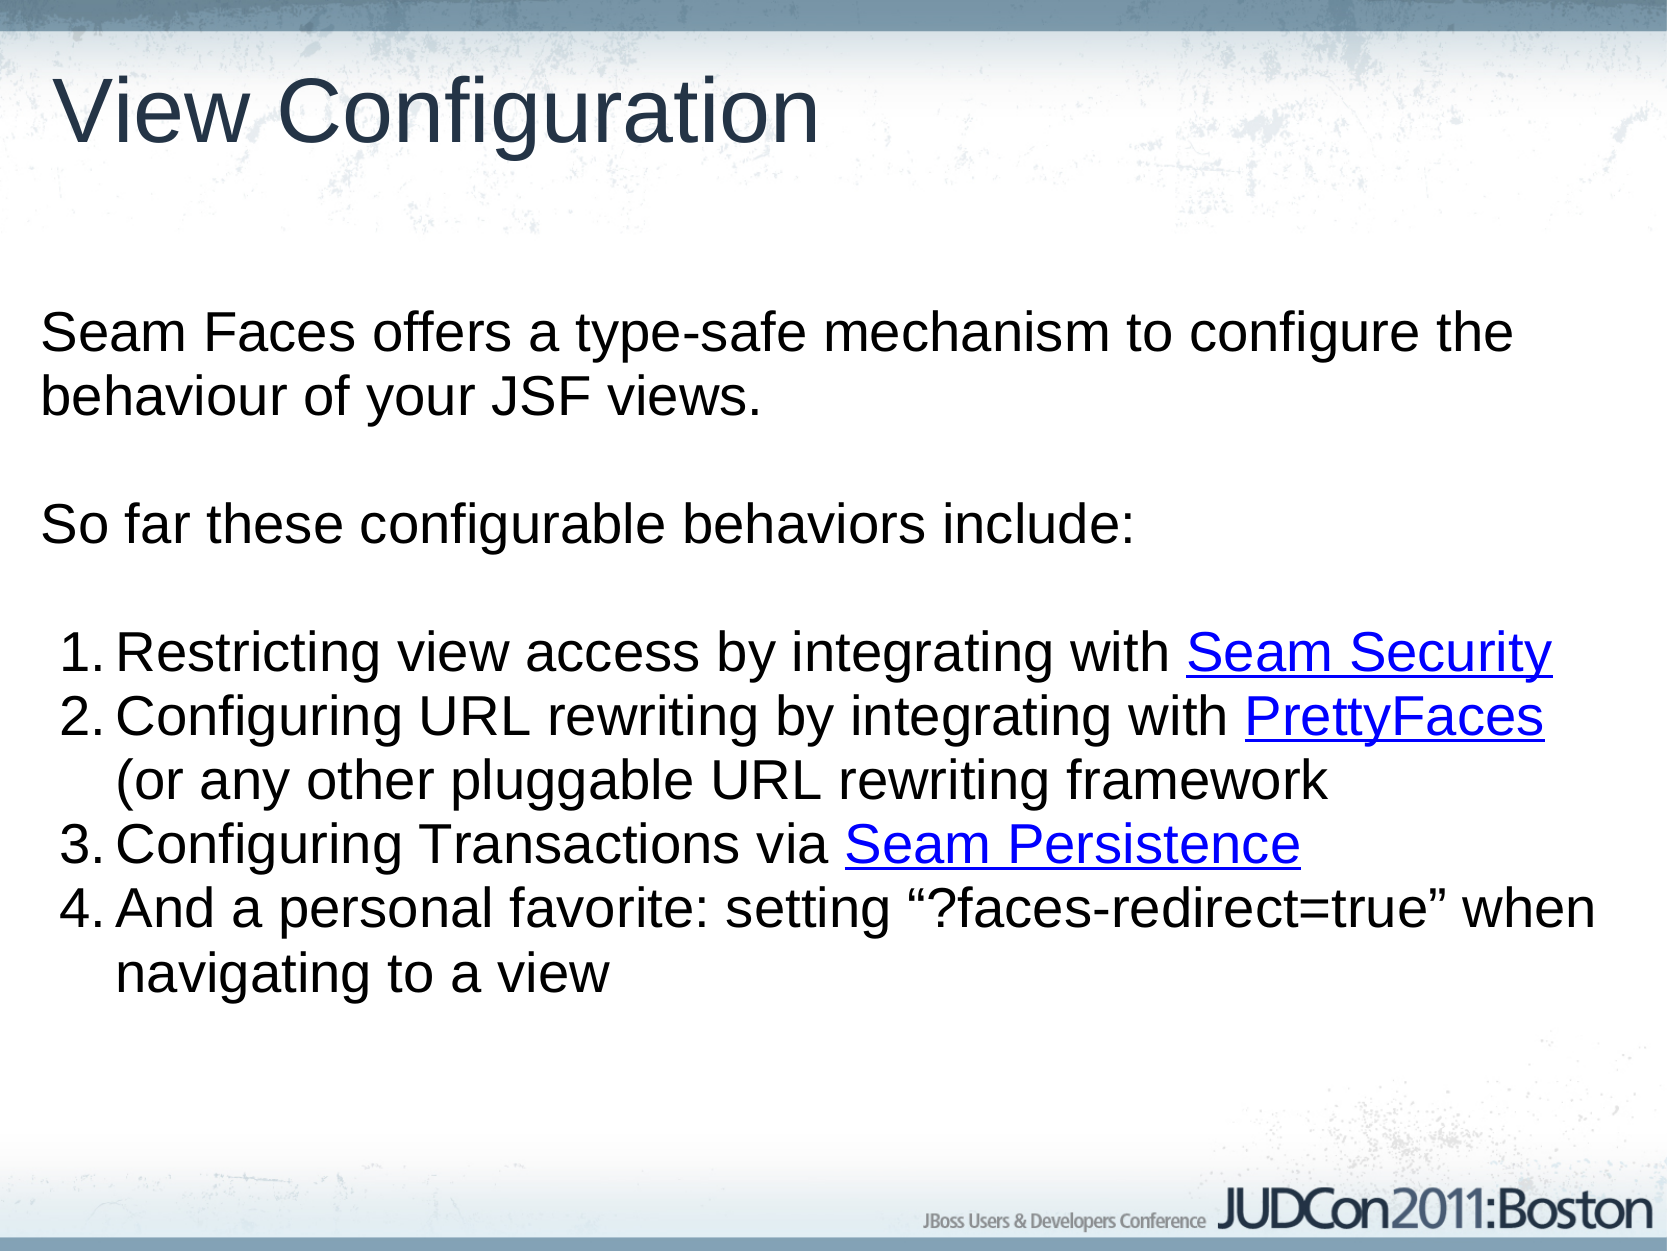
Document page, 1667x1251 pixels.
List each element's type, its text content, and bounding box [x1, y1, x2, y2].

title View Configuration [37, 43, 1623, 209]
list Seam Faces offers a type-safe mechanism to configure the behaviour of your JSF views. So far these configurable behaviors include: Restricting view access by integrating with Seam Security Configuring URL rewriting by integrating with PrettyFaces (or any other pluggable URL rewriting framework Configuring Transactions via Seam Persistence And a personal favorite: setting “?faces-redirect=true” when navigating to a view [40, 300, 1627, 1201]
picture [0, 0, 1667, 1251]
